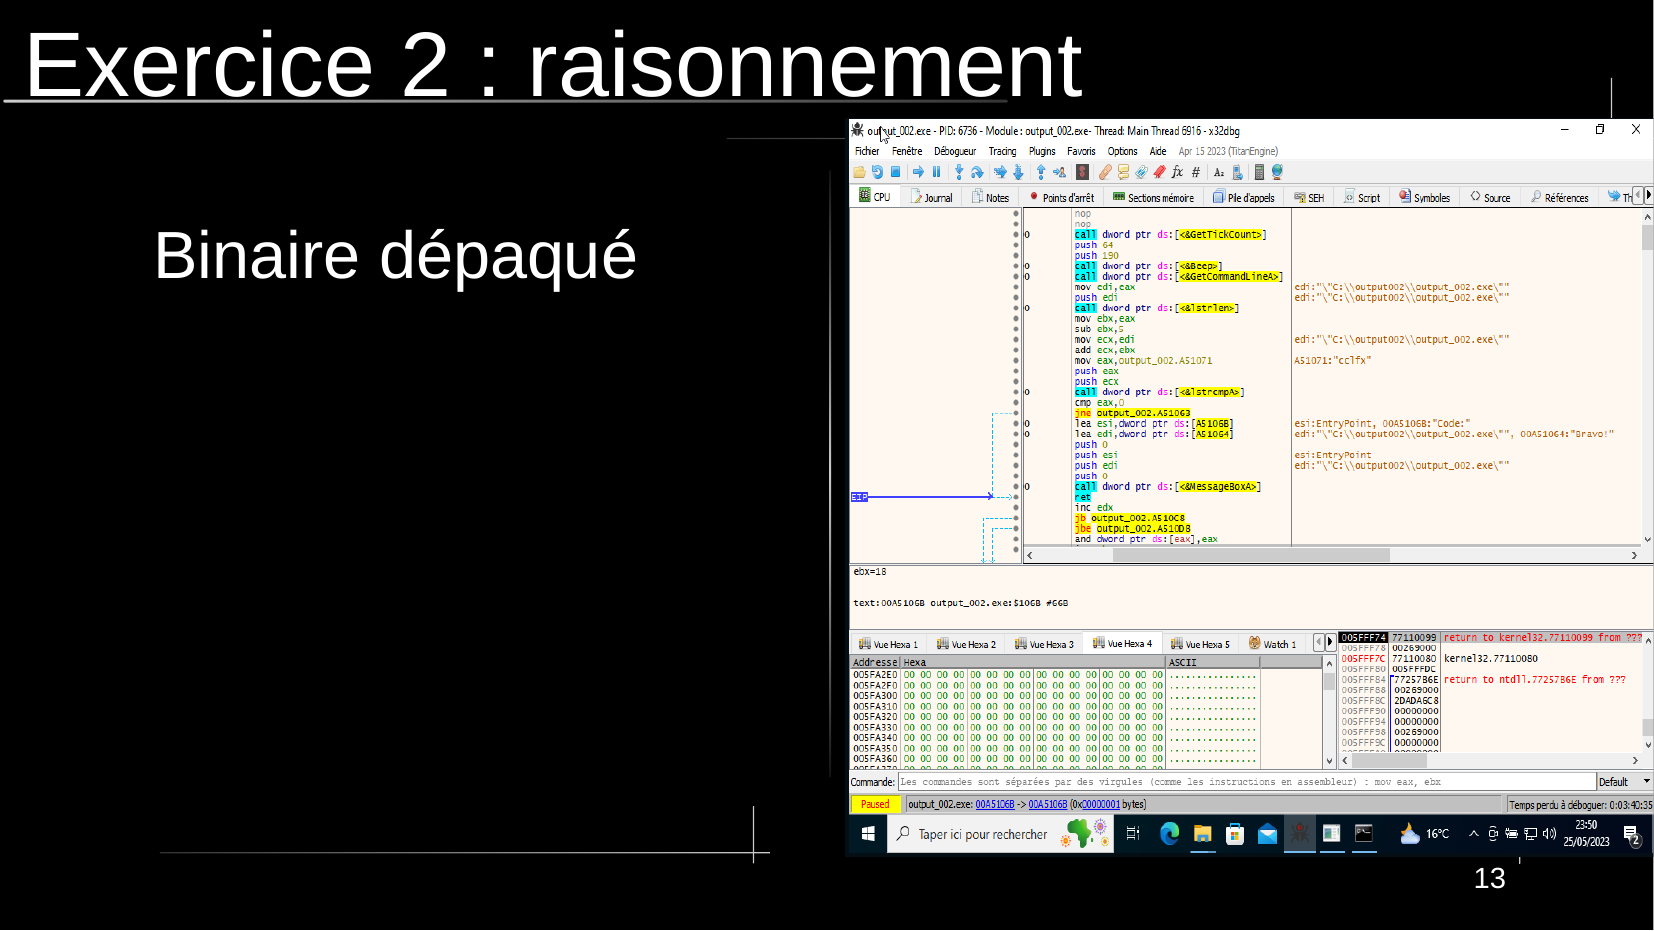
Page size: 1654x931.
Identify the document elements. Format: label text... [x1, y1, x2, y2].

list Binaire dépaqué [82, 217, 809, 758]
title Exercice 2 : raisonnement [23, 11, 1589, 119]
picture [845, 118, 1654, 857]
